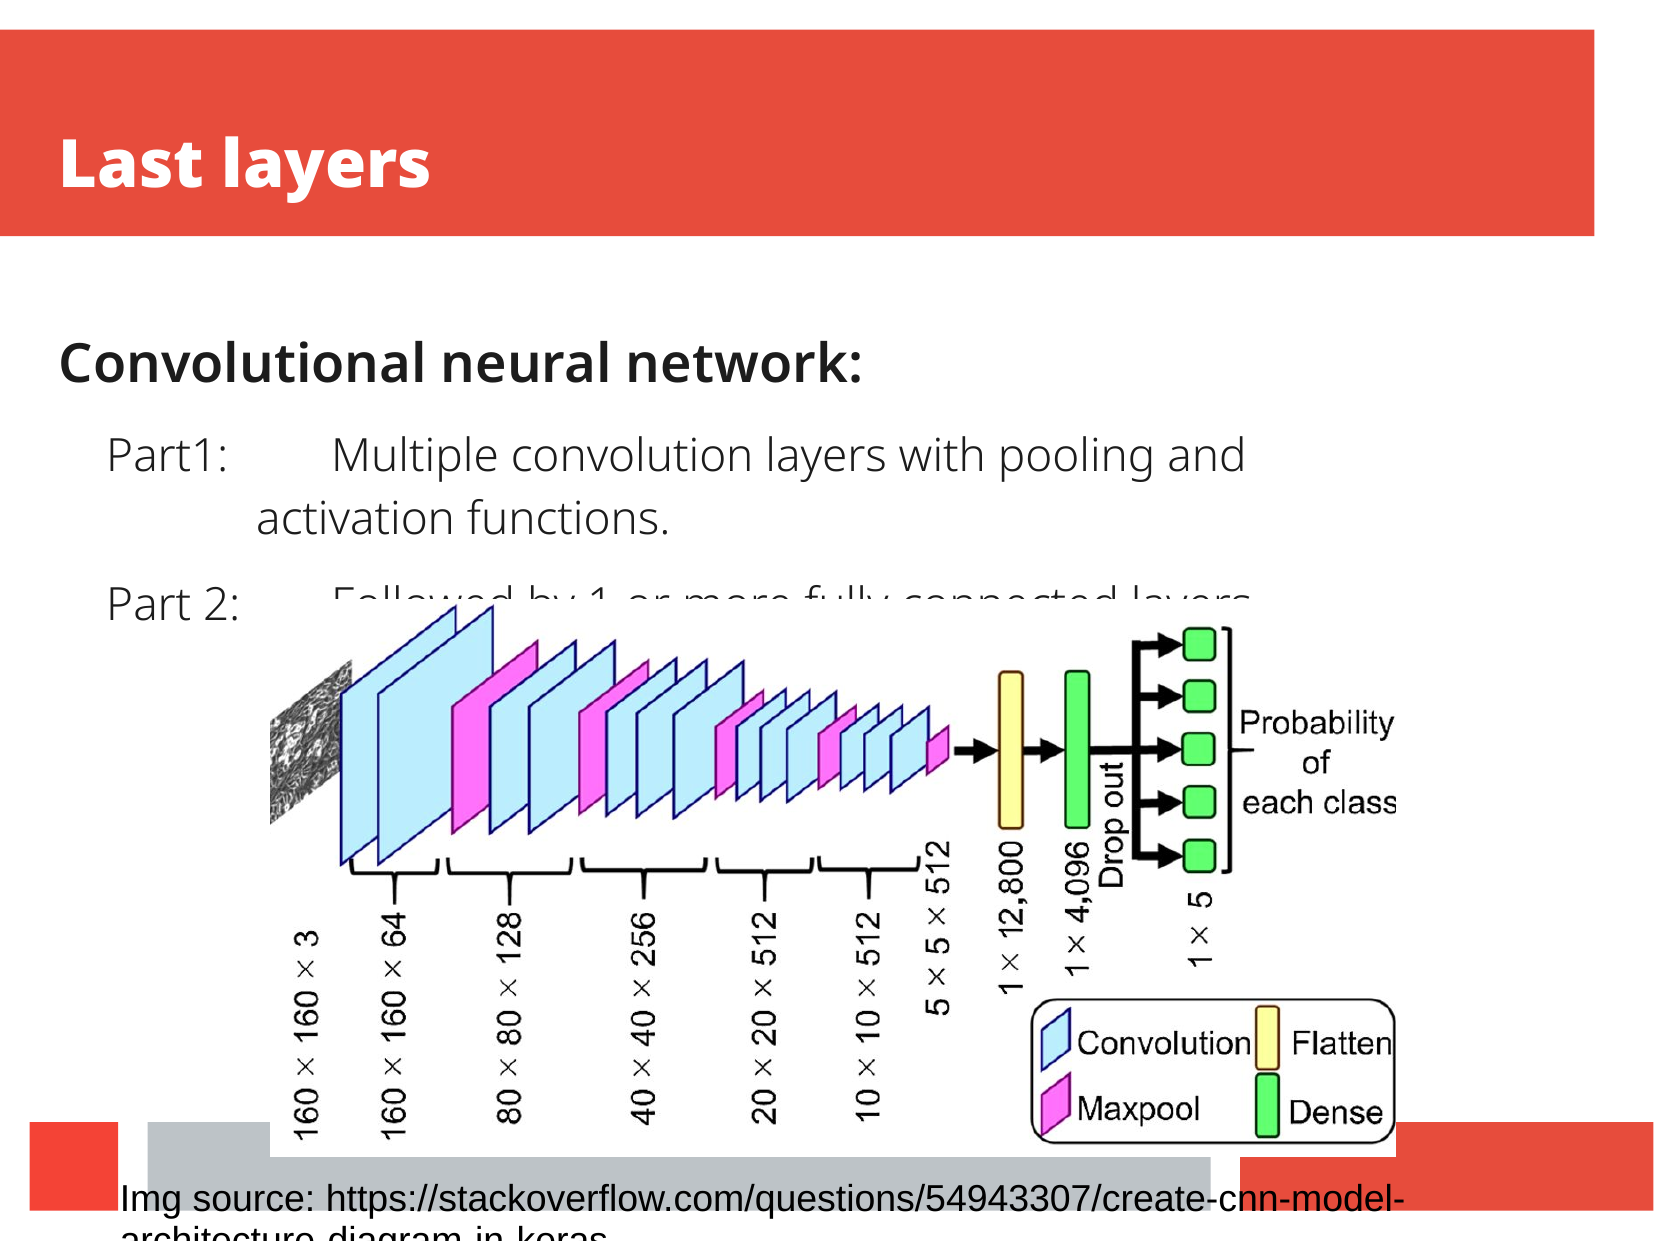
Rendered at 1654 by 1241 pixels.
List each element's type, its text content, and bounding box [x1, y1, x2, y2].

text_box Img source: https://stackoverflow.com/questions/54943307/create-cnn-model-architecture-diagram-in-keras [105, 1170, 1426, 1241]
title Last layers [59, 59, 1595, 207]
list Convolutional neural network: Part1: Multiple convolution layers with pooling and activation functions. Part 2: Followed by 1 or more fully connected layers [59, 324, 1565, 1093]
picture [270, 599, 1396, 1157]
